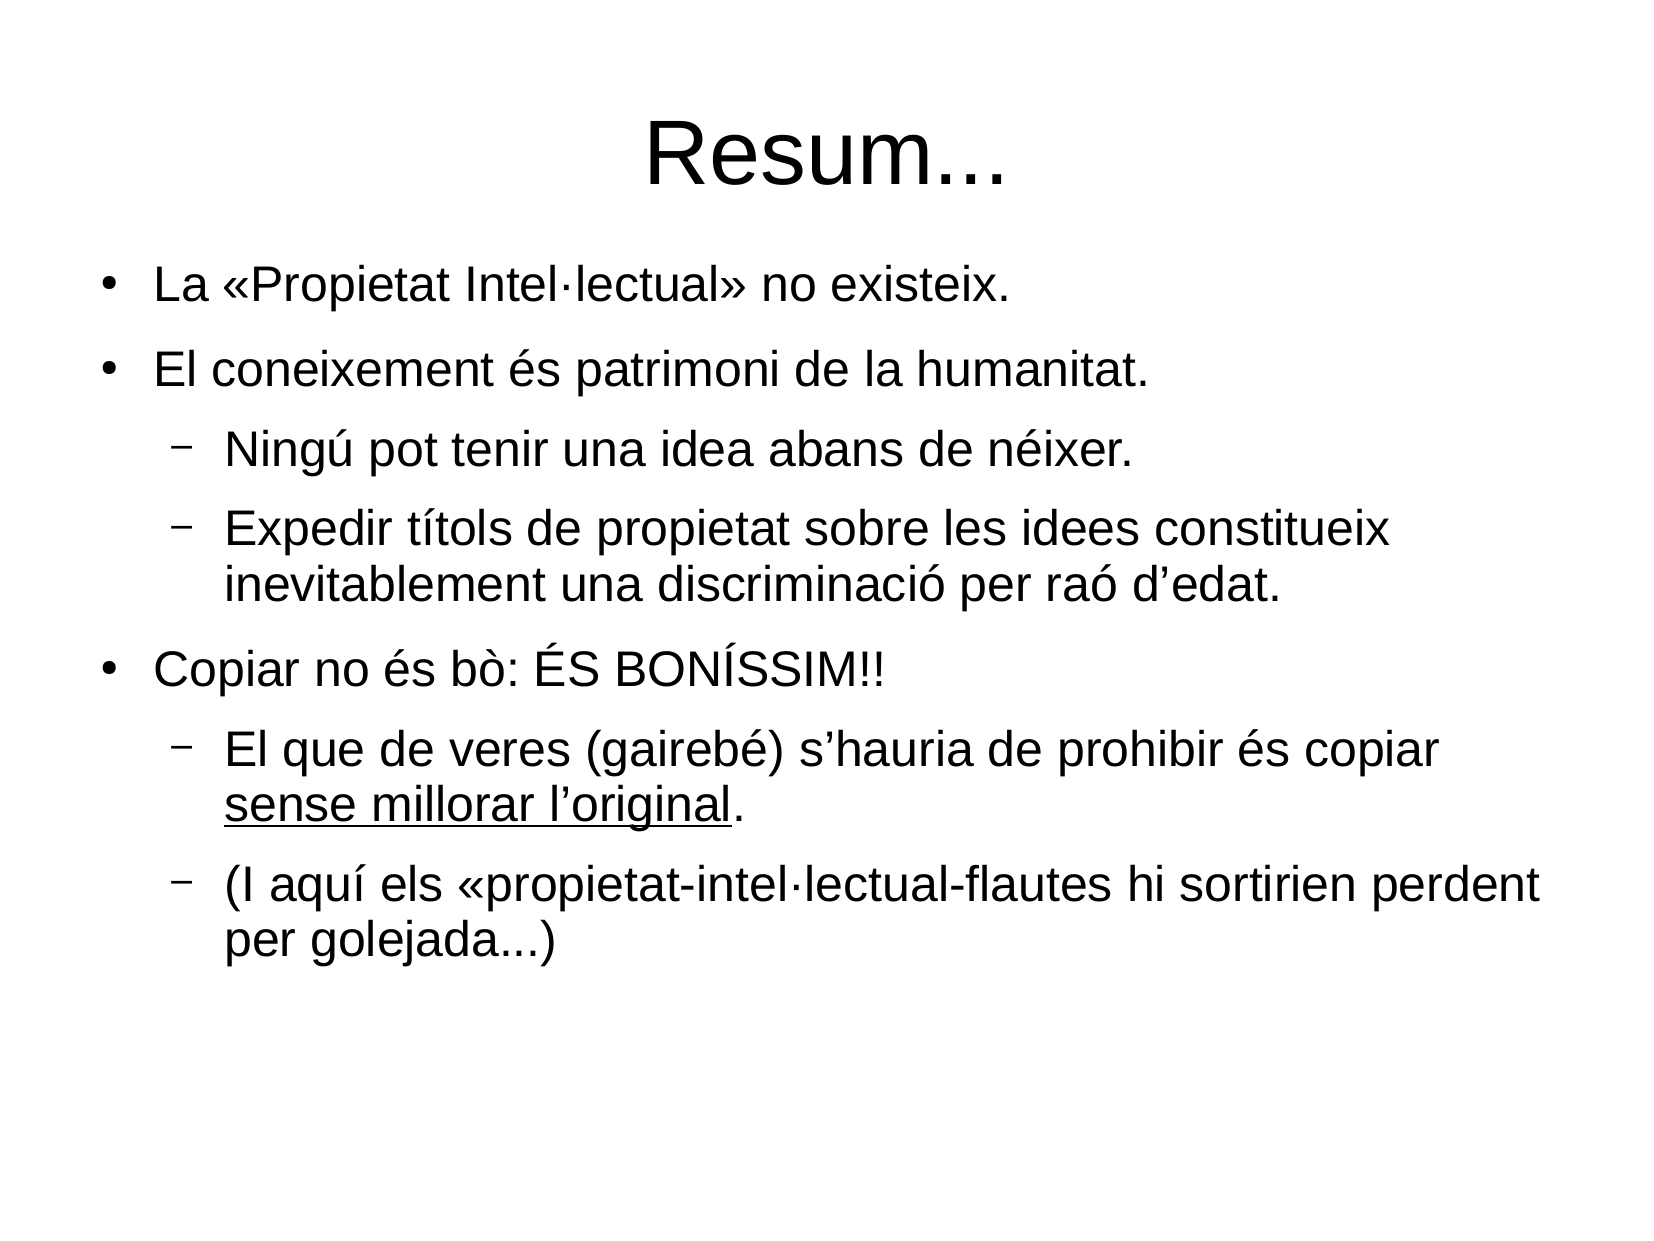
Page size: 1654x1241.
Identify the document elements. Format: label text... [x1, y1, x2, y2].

list La «Propietat Intel·lectual» no existeix. El coneixement és patrimoni de la humanitat. Ningú pot tenir una idea abans de néixer. Expedir títols de propietat sobre les idees constitueix inevitablement una discriminació per raó d’edat. Copiar no és bò: ÉS BONÍSSIM!! El que de veres (gairebé) s’hauria de prohibir és copiar sense millorar l’original. (I aquí els «propietat-intel·lectual-flautes hi sortirien perdent per golejada...) [82, 256, 1571, 1158]
title Resum... [82, 49, 1571, 256]
